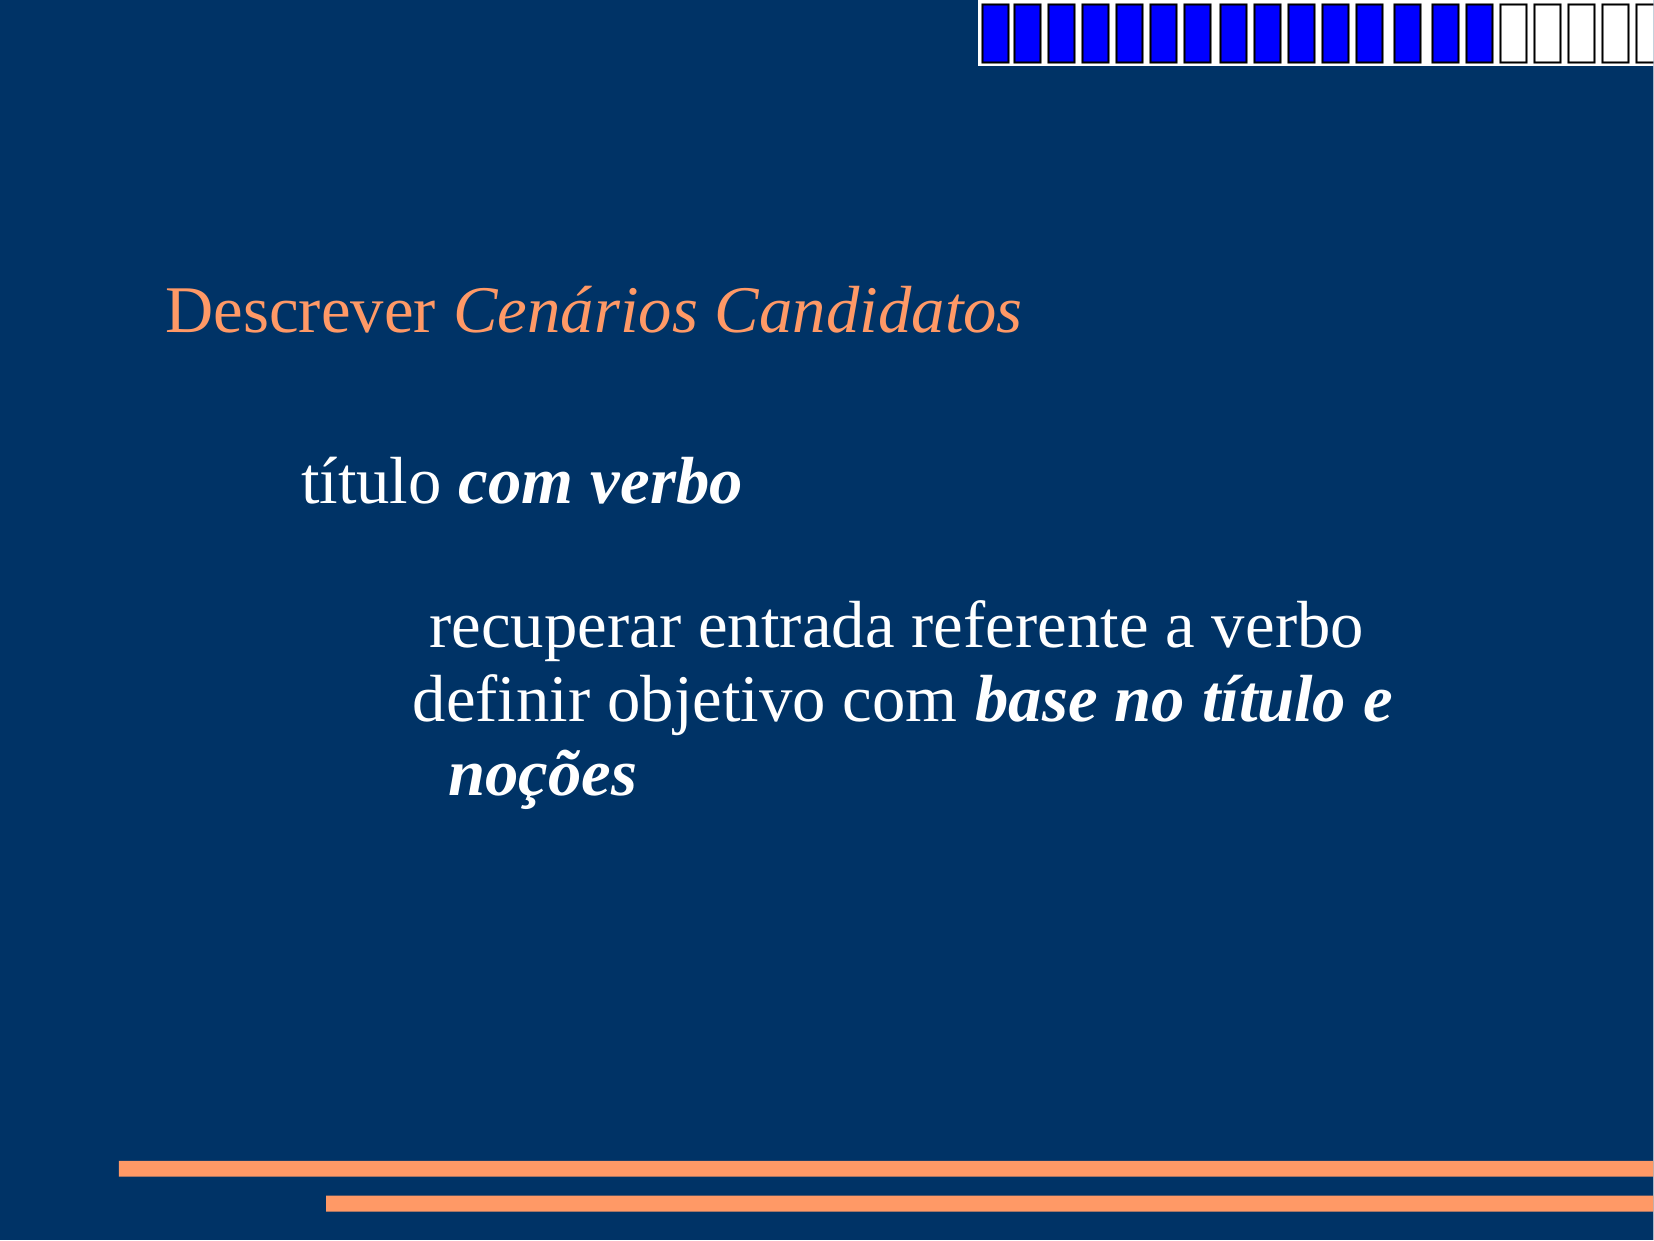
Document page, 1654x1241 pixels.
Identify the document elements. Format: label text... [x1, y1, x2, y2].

text_box título com verbo [206, 444, 1093, 532]
text_box recuperar entrada referente a verbo definir objetivo com base no título e noções [235, 587, 1422, 841]
picture [978, 0, 1654, 67]
text_box Descrever Cenários Candidatos [147, 273, 1300, 355]
